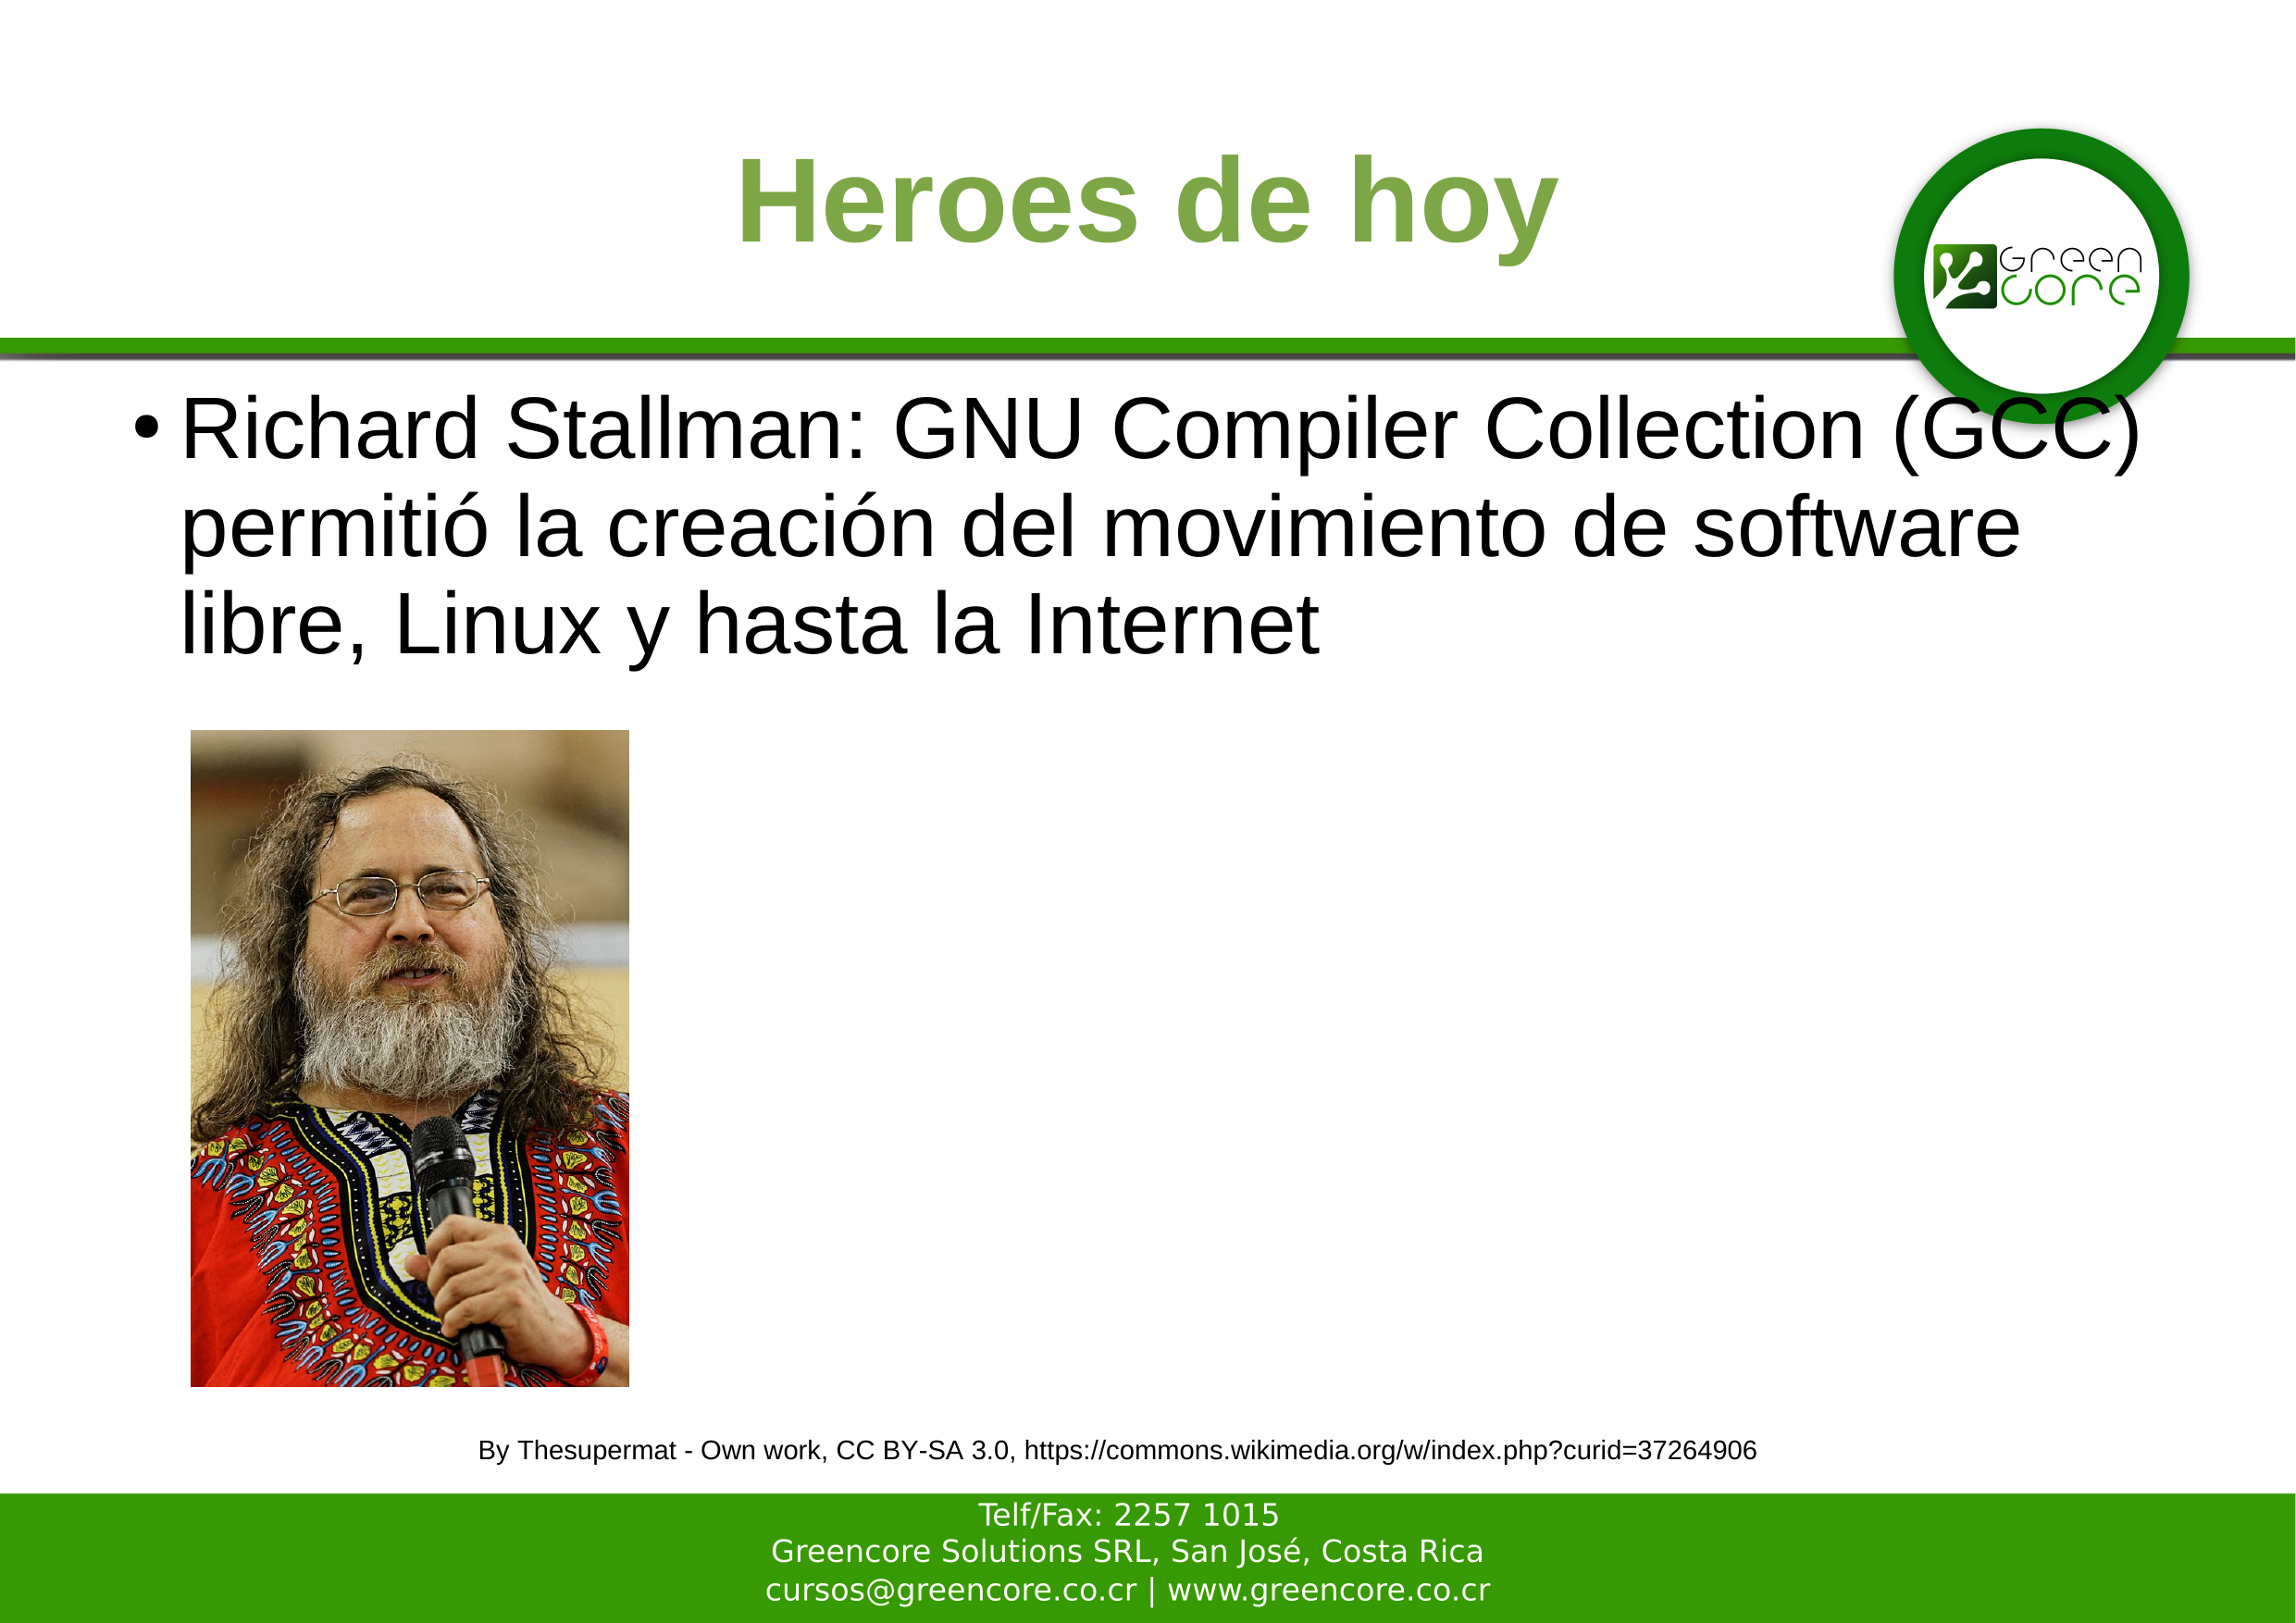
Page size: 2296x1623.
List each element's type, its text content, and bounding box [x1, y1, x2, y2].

picture [0, 0, 2296, 1623]
title Heroes de hoy [115, 64, 2181, 336]
text_box By Thesupermat - Own work, CC BY-SA 3.0, https://commons.wikimedia.org/w/index.php?curid=37264906 [464, 1428, 1769, 1472]
list Richard Stallman: GNU Compiler Collection (GCC) permitió la creación del movimiento de software libre, Linux y hasta la Internet [115, 379, 2181, 1489]
